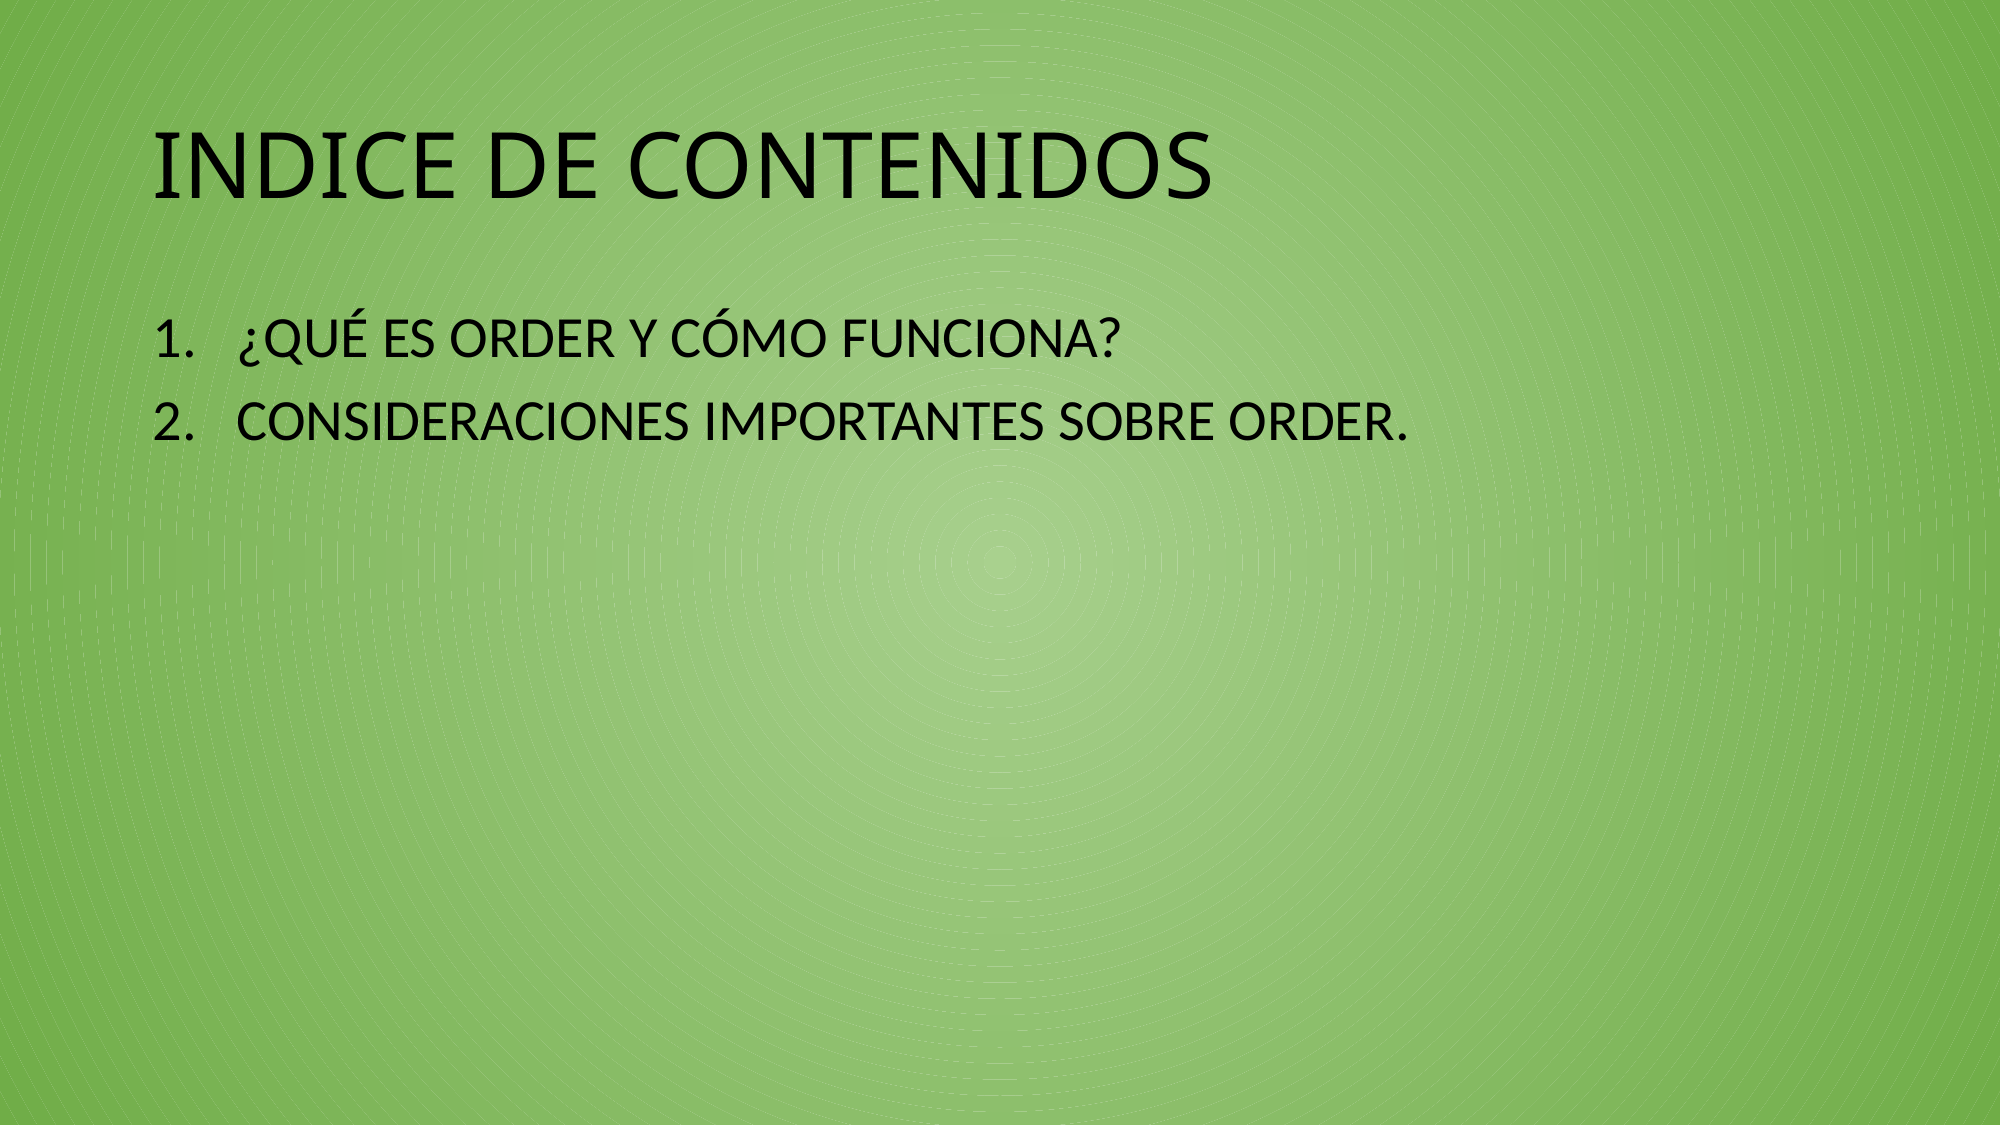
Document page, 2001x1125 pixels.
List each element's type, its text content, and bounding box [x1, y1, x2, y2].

list ¿QUÉ ES ORDER Y CÓMO FUNCIONA? CONSIDERACIONES IMPORTANTES SOBRE ORDER. [137, 299, 1863, 1014]
title INDICE DE CONTENIDOS [137, 59, 1863, 278]
